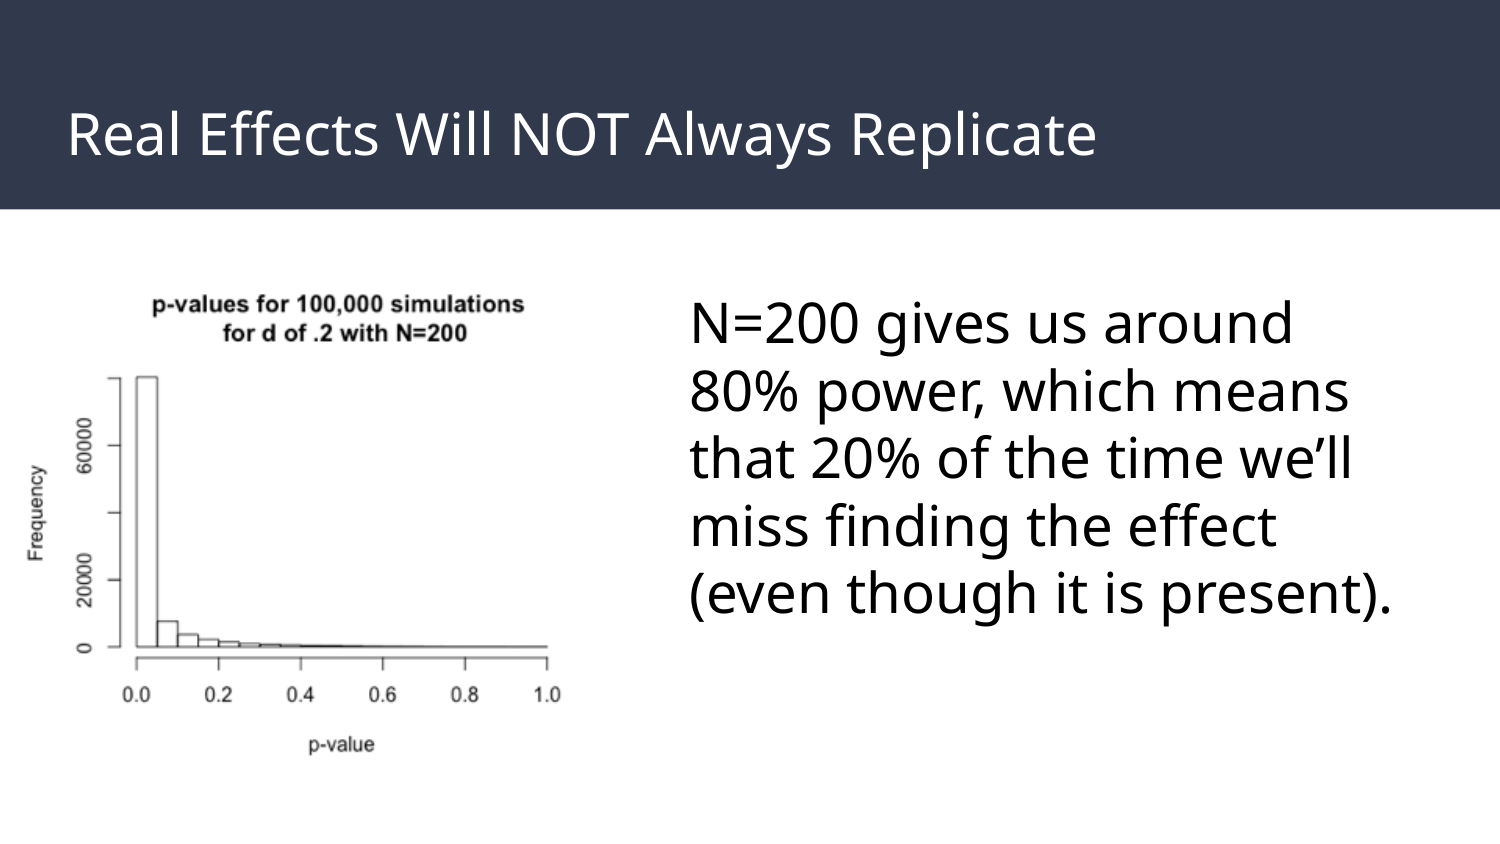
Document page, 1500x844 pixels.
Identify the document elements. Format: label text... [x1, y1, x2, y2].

title Real Effects Will NOT Always Replicate [51, 82, 1449, 185]
picture [21, 268, 615, 782]
text_box N=200 gives us around 80% power, which means that 20% of the time we’ll miss finding the effect (even though it is present). [674, 272, 1431, 778]
